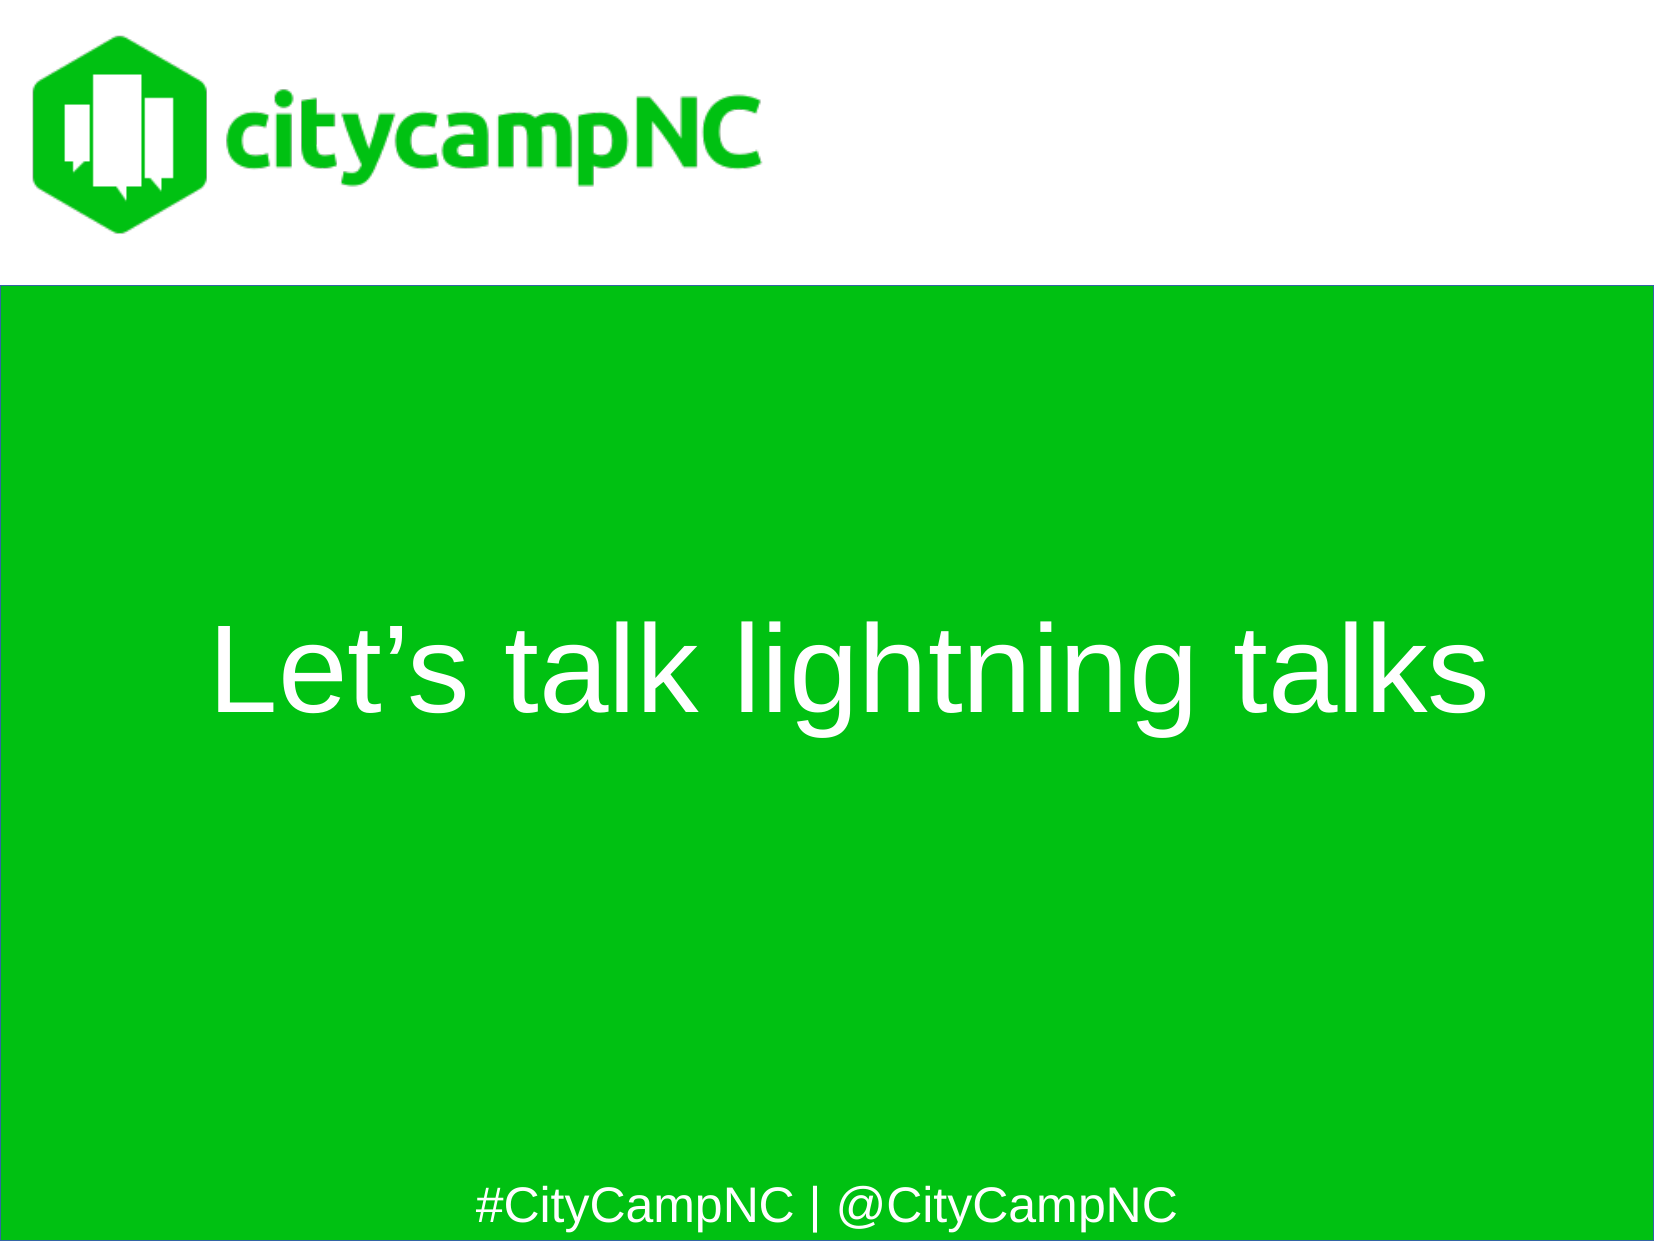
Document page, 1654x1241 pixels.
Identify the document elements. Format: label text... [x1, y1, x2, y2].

text_box Let’s talk lightning talks [193, 591, 1507, 747]
picture [0, 3, 794, 267]
